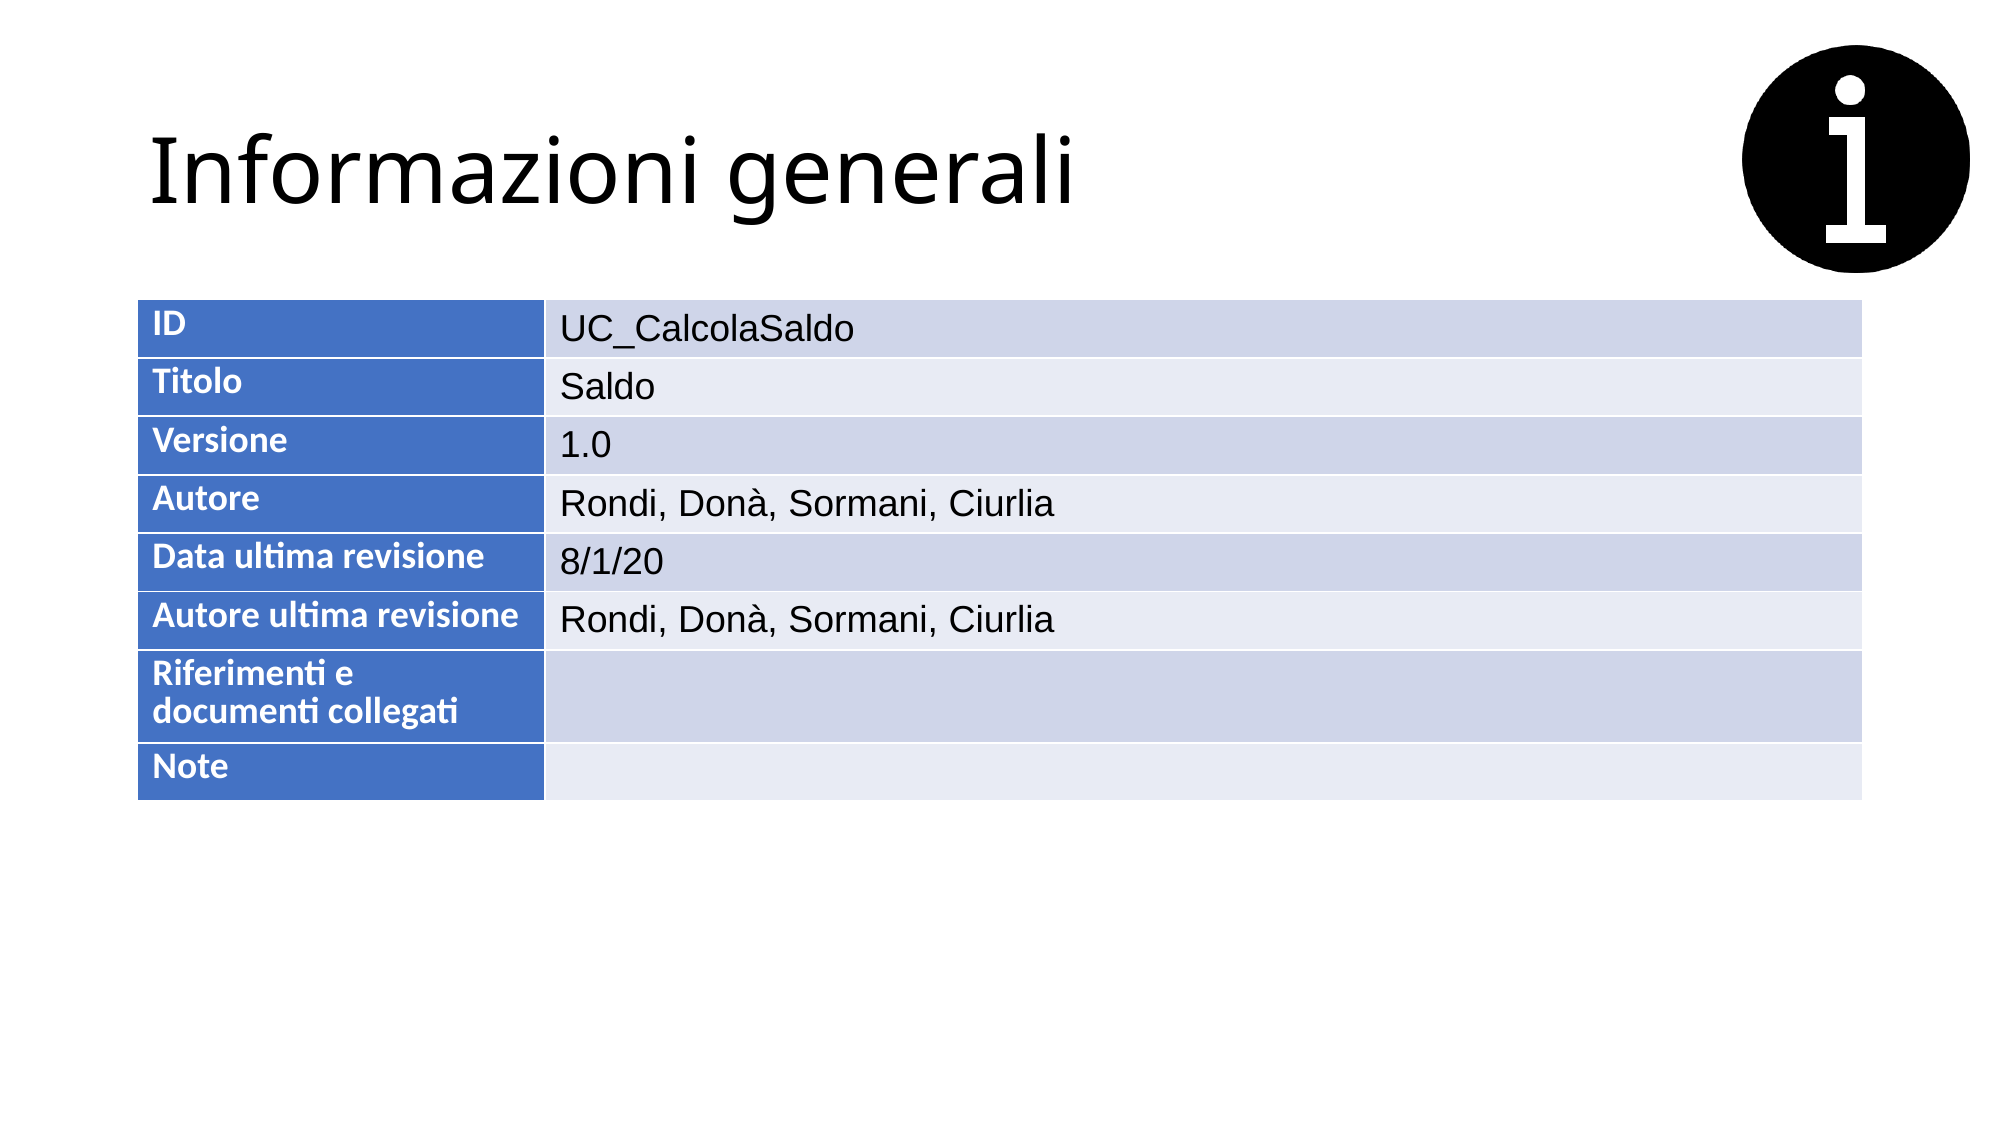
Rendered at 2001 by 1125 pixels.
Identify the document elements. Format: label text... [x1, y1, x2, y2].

table_cell 8/1/20 [546, 534, 1862, 591]
table_cell Autore ultima revisione [138, 592, 544, 649]
table_cell Riferimenti e documenti collegati [138, 651, 544, 742]
table_cell Versione [138, 417, 544, 474]
table_cell Data ultima revisione [138, 534, 544, 591]
table_cell Rondi, Donà, Sormani, Ciurlia [546, 476, 1862, 532]
table_cell [546, 744, 1862, 800]
table_cell Titolo [138, 359, 544, 415]
table_cell Rondi, Donà, Sormani, Ciurlia [546, 592, 1862, 649]
table_cell Saldo [546, 359, 1862, 415]
table_cell 1.0 [546, 417, 1862, 474]
table_cell Note [138, 744, 544, 800]
picture [1712, 15, 2000, 303]
table_cell [546, 651, 1862, 742]
table_header UC_CalcolaSaldo [546, 300, 1862, 357]
table_header ID [138, 300, 544, 357]
title Informazioni generali [134, 64, 1712, 283]
table_cell Autore [138, 476, 544, 532]
